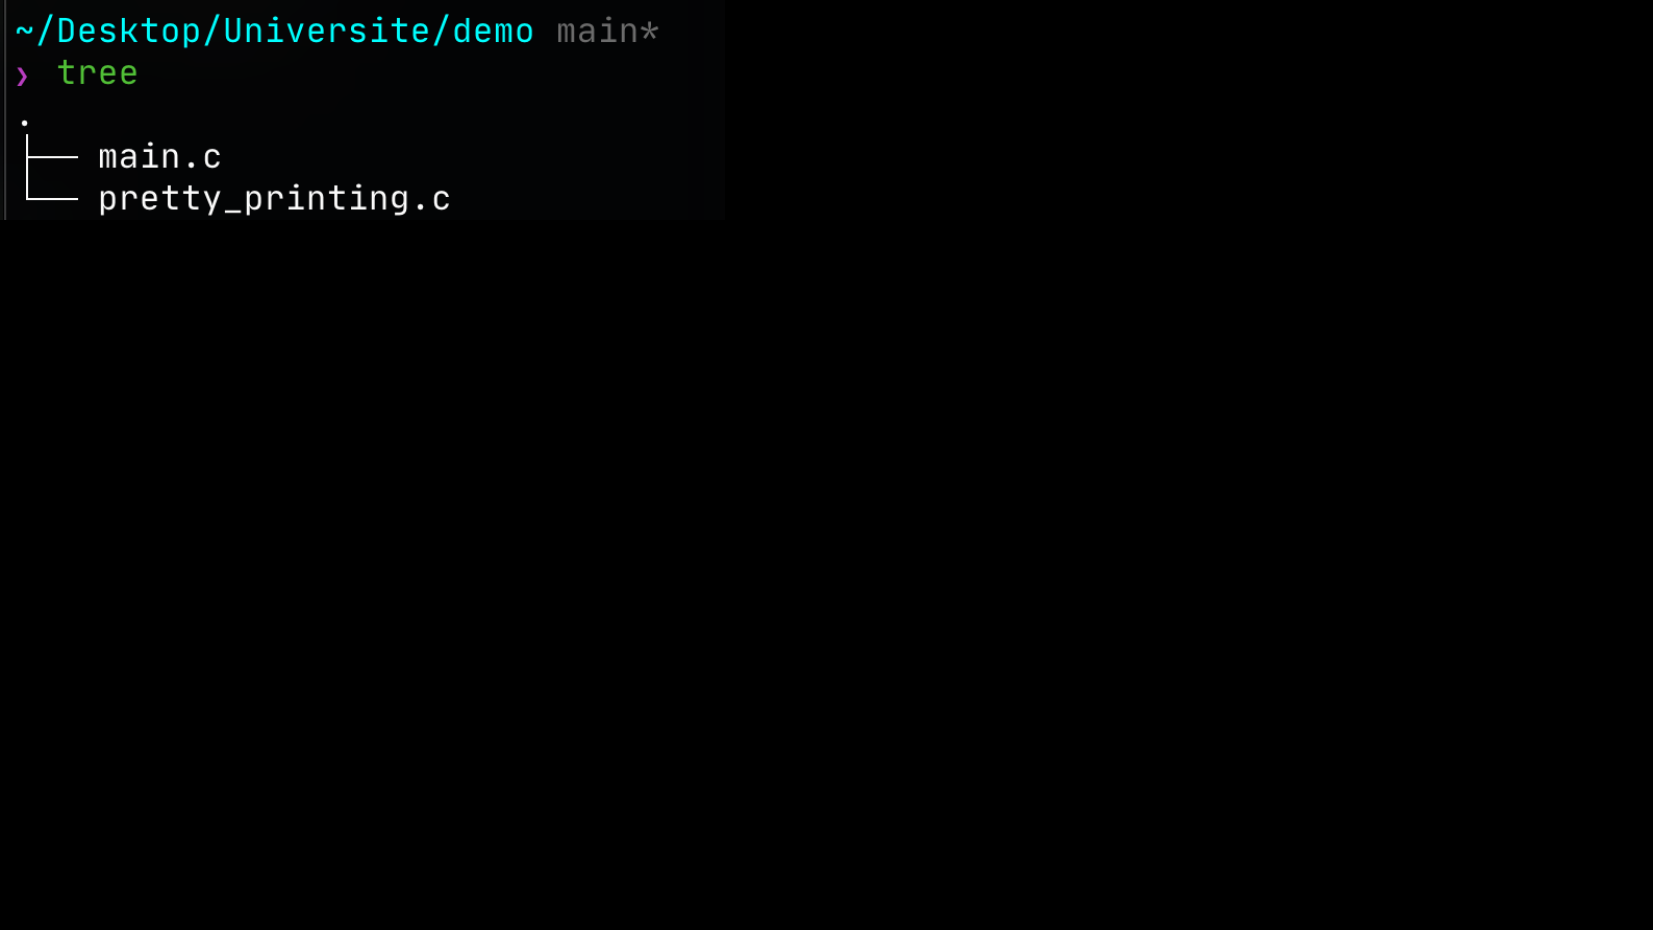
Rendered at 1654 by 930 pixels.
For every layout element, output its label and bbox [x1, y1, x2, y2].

picture [0, 0, 725, 220]
